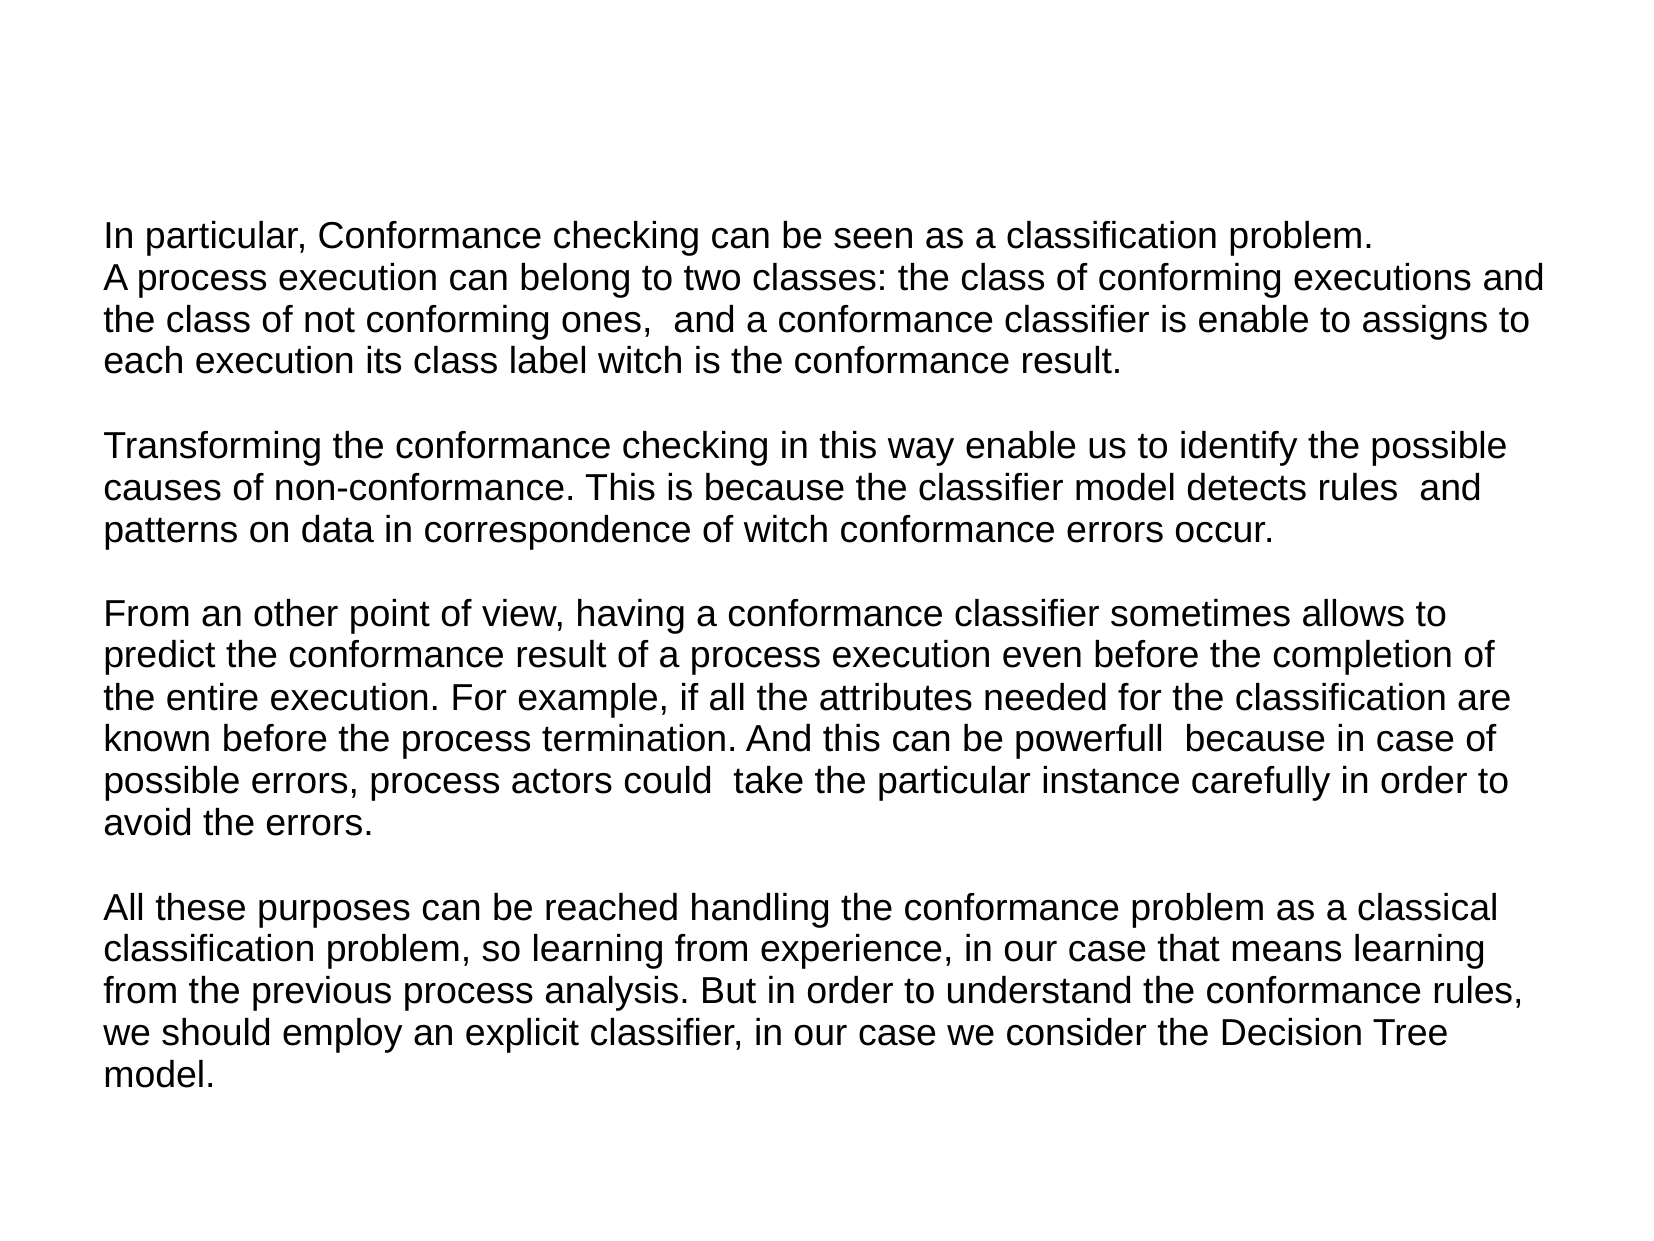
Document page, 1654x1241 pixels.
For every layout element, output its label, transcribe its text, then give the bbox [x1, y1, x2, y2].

text_box In particular, Conformance checking can be seen as a classification problem. A process execution can belong to two classes: the class of conforming executions and the class of not conforming ones, and a conformance classifier is enable to assigns to each execution its class label witch is the conformance result. Transforming the conformance checking in this way enable us to identify the possible causes of non-conformance. This is because the classifier model detects rules and patterns on data in correspondence of witch conformance errors occur. From an other point of view, having a conformance classifier sometimes allows to predict the conformance result of a process execution even before the completion of the entire execution. For example, if all the attributes needed for the classification are known before the process termination. And this can be powerfull because in case of possible errors, process actors could take the particular instance carefully in order to avoid the errors. All these purposes can be reached handling the conformance problem as a classical classification problem, so learning from experience, in our case that means learning from the previous process analysis. But in order to understand the conformance rules, we should employ an explicit classifier, in our case we consider the Decision Tree model. [88, 206, 1565, 1146]
